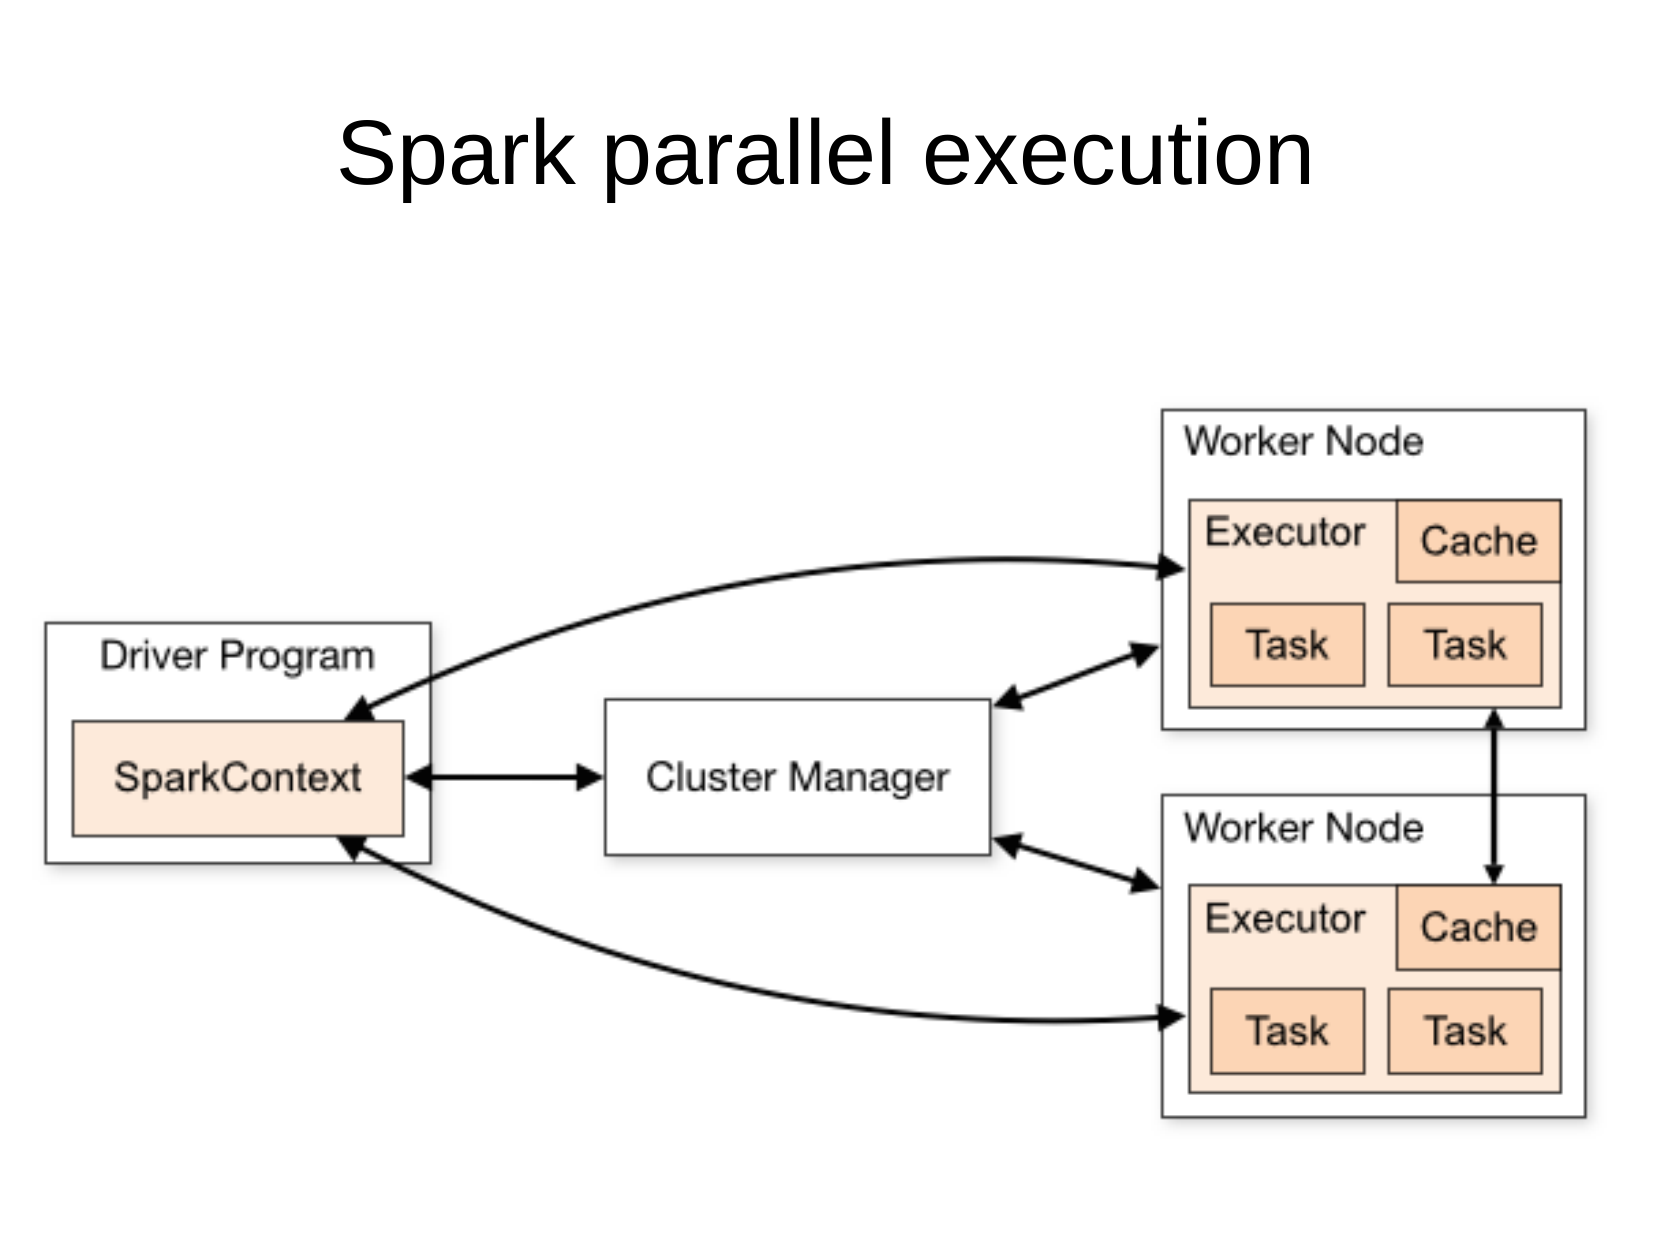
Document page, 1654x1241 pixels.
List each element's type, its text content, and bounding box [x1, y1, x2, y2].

picture [7, 374, 1634, 1156]
title Spark parallel execution [82, 49, 1571, 257]
